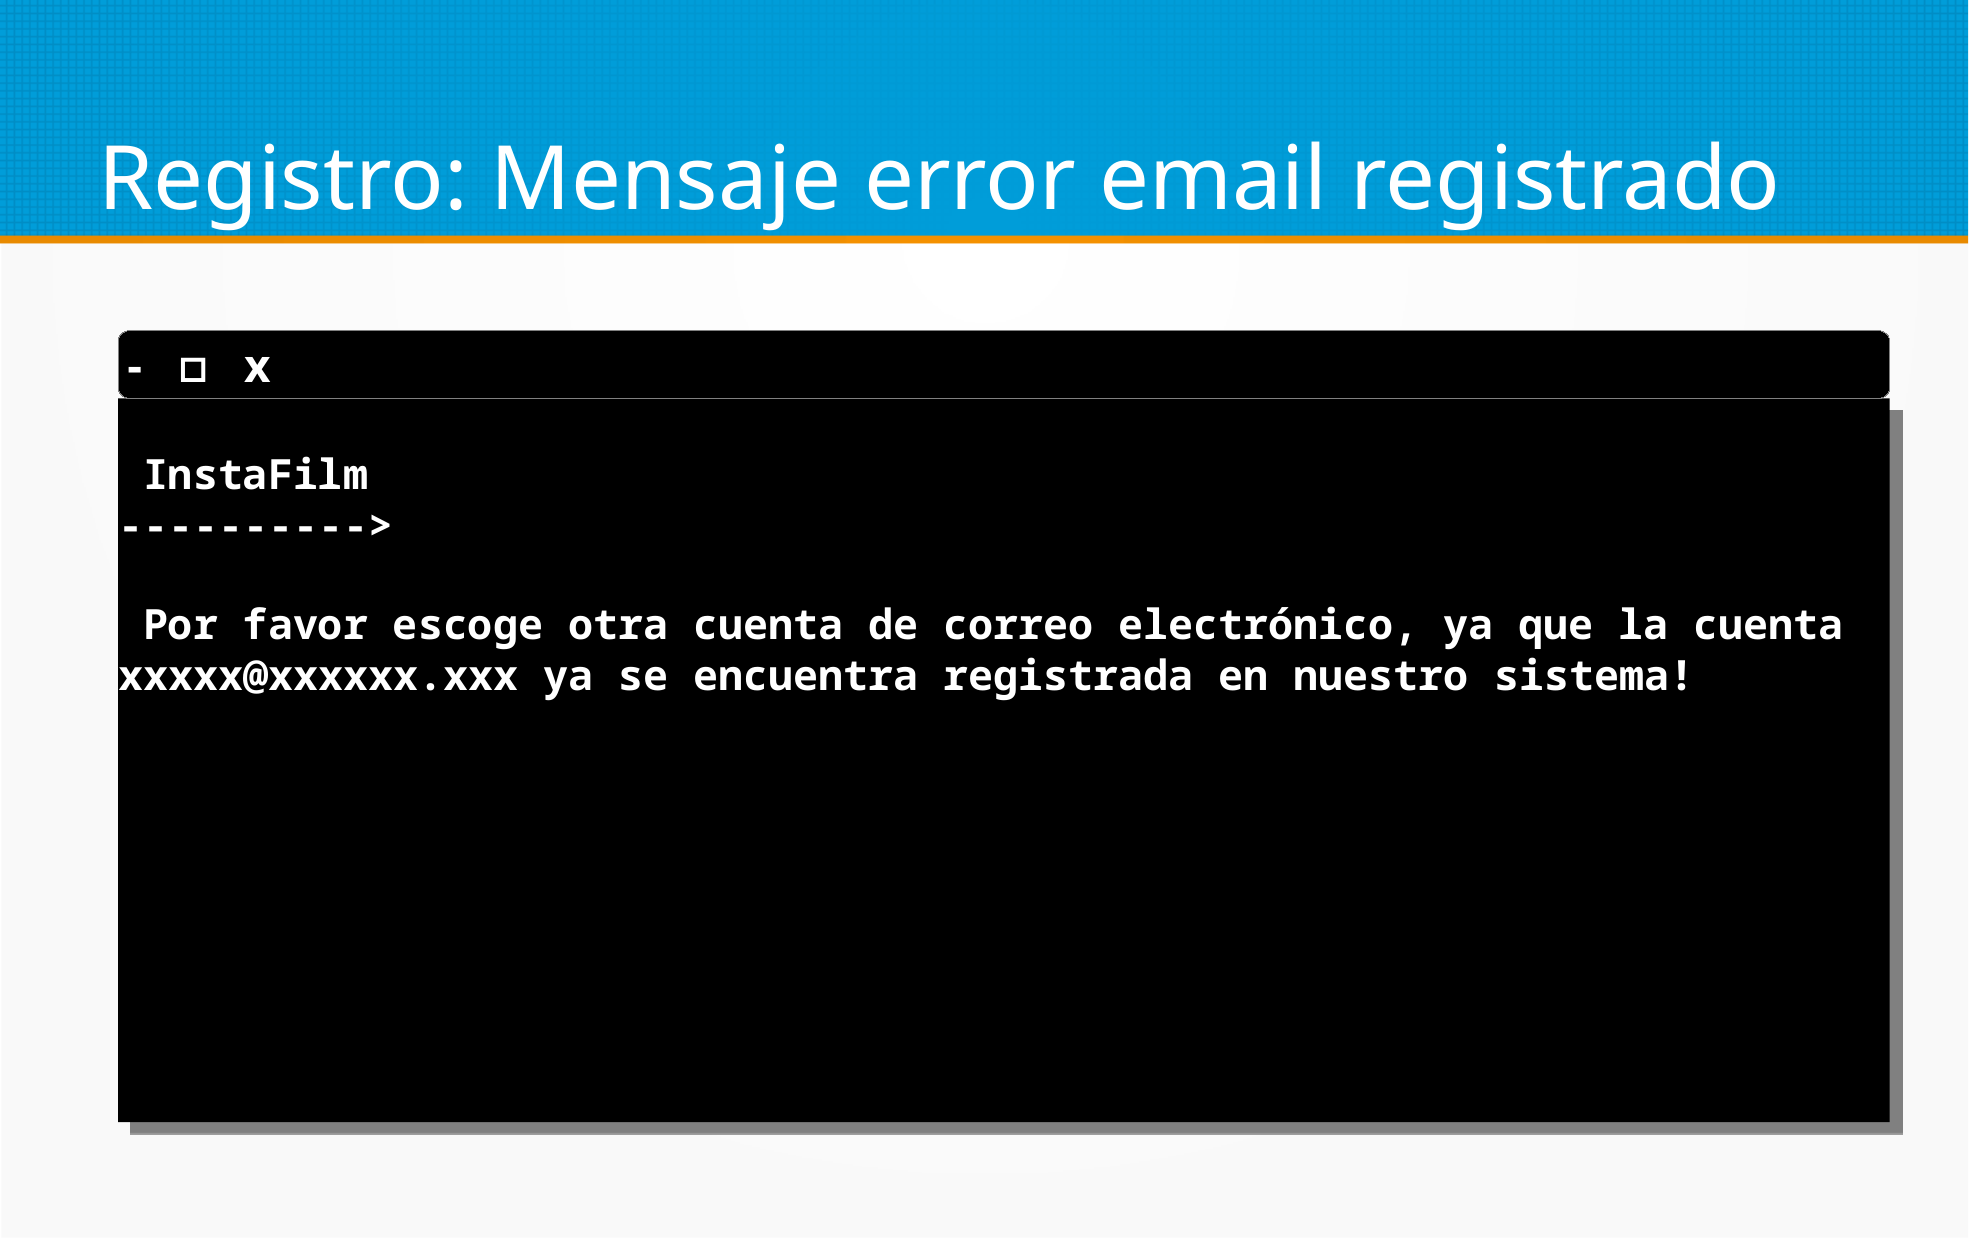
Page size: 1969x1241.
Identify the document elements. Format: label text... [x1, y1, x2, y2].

text_box InstaFilm ----------> Por favor escoge otra cuenta de correo electrónico, ya que la cuenta xxxxx@xxxxxx.xxx ya se encuentra registrada en nuestro sistema! [118, 398, 1890, 1123]
title Registro: Mensaje error email registrado [98, 19, 1870, 227]
text_box - □ x [118, 330, 1890, 399]
